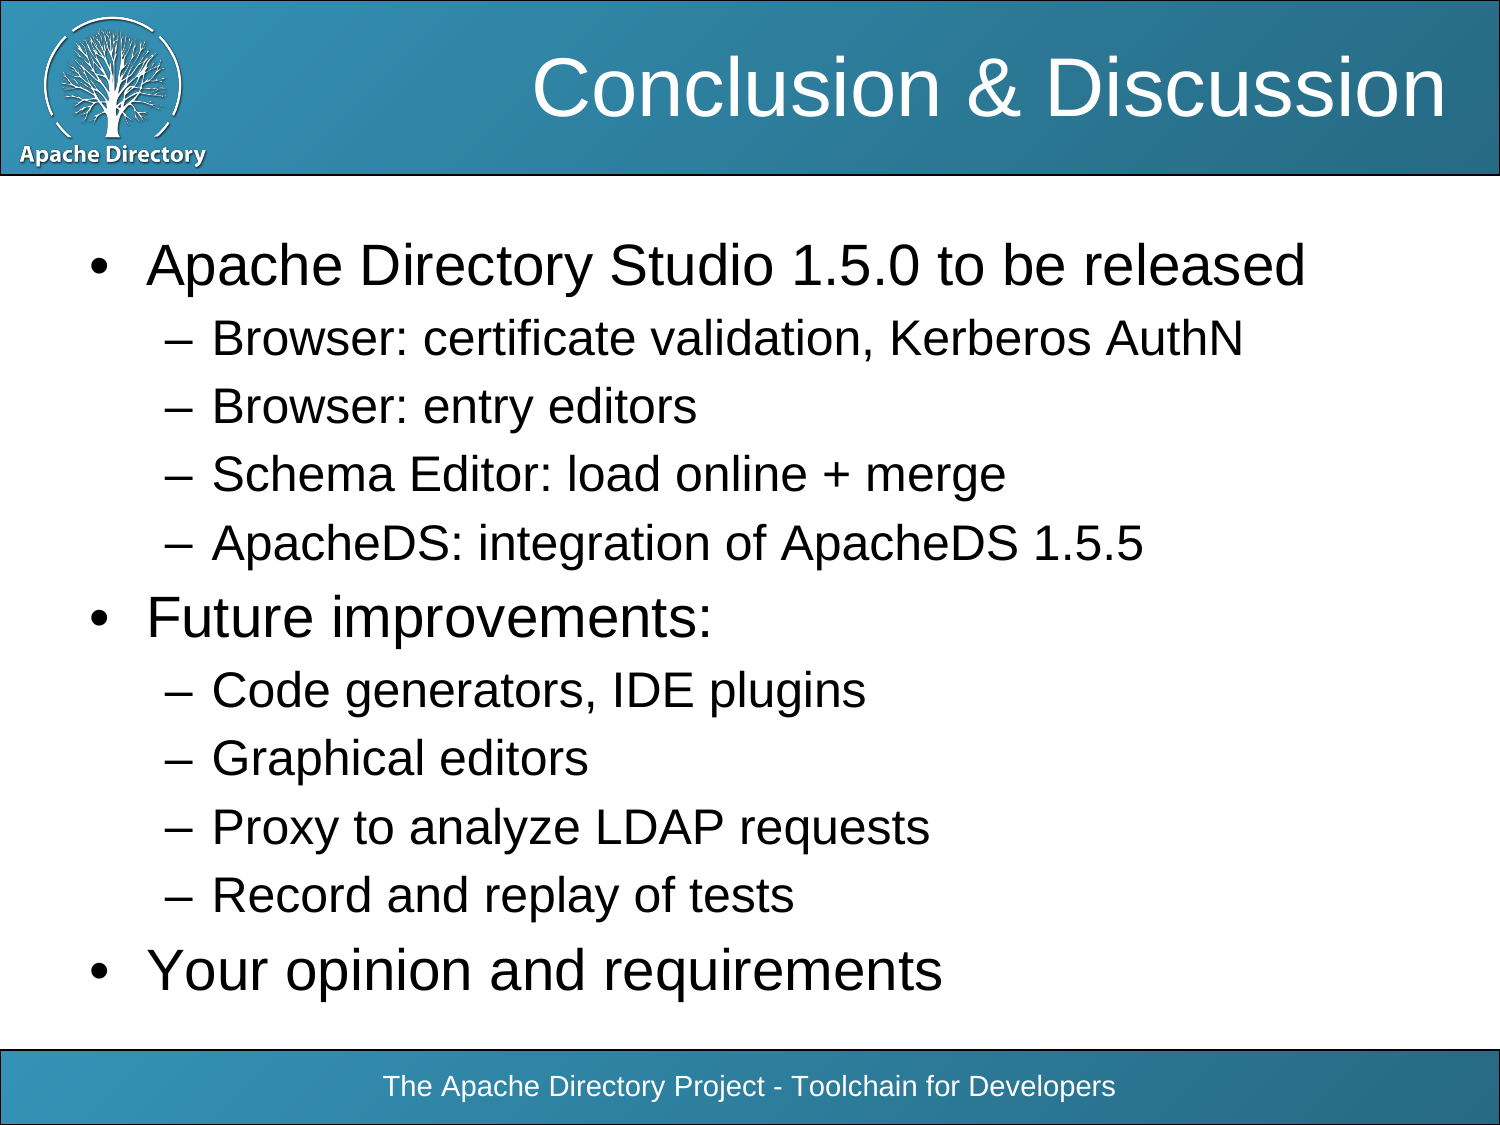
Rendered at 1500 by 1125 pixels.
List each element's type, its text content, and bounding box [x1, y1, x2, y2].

picture [12, 12, 213, 173]
list Apache Directory Studio 1.5.0 to be released Browser: certificate validation, Kerberos AuthN Browser: entry editors Schema Editor: load online + merge ApacheDS: integration of ApacheDS 1.5.5 Future improvements: Code generators, IDE plugins Graphical editors Proxy to analyze LDAP requests Record and replay of tests Your opinion and requirements [75, 224, 1426, 1034]
title Conclusion & Discussion [237, 12, 1463, 163]
